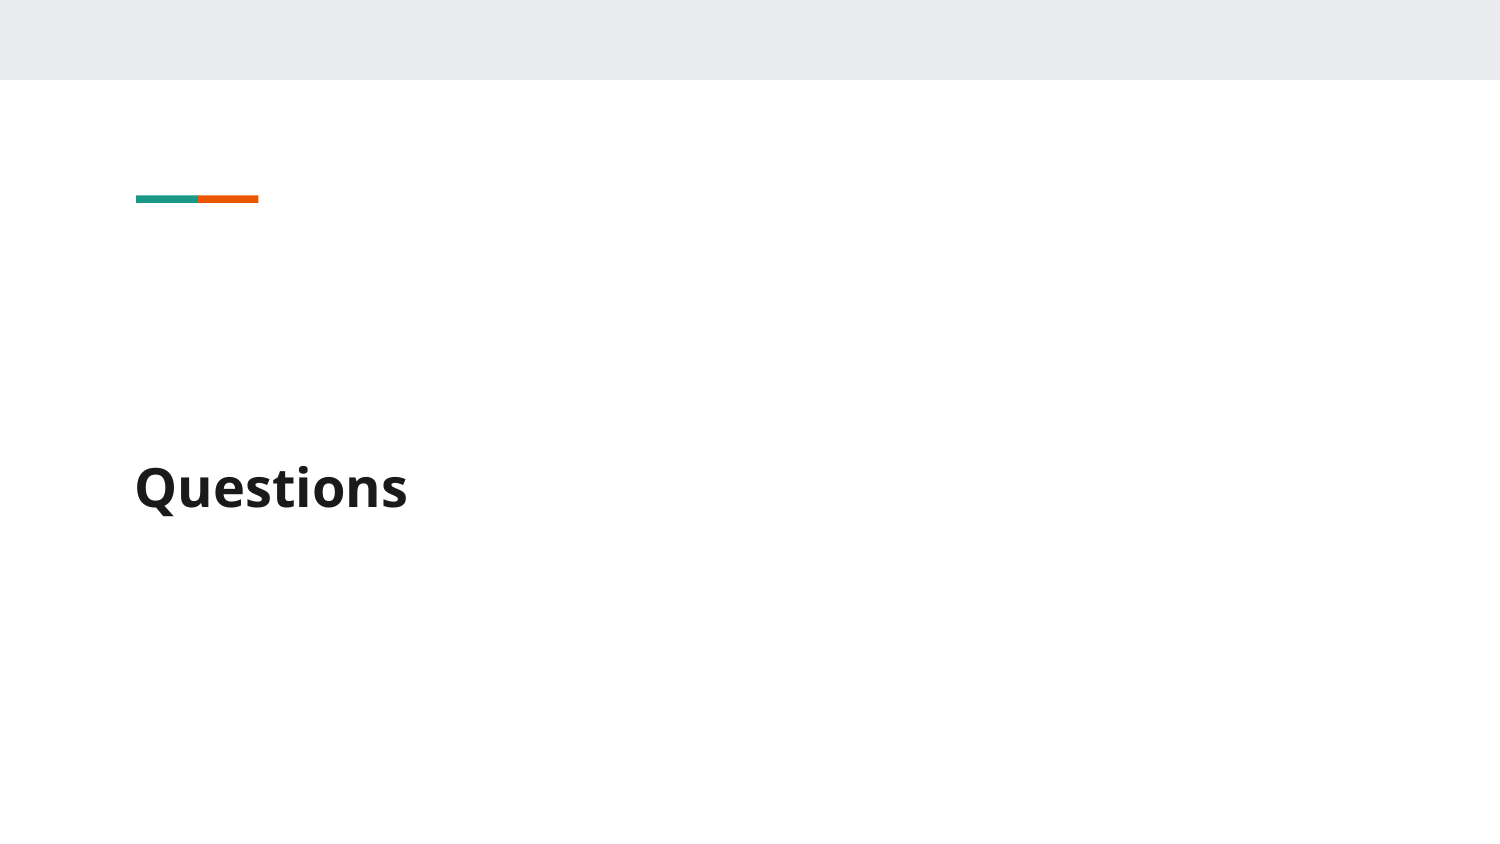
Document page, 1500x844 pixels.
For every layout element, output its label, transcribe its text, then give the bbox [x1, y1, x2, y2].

title Questions [119, 434, 1381, 553]
